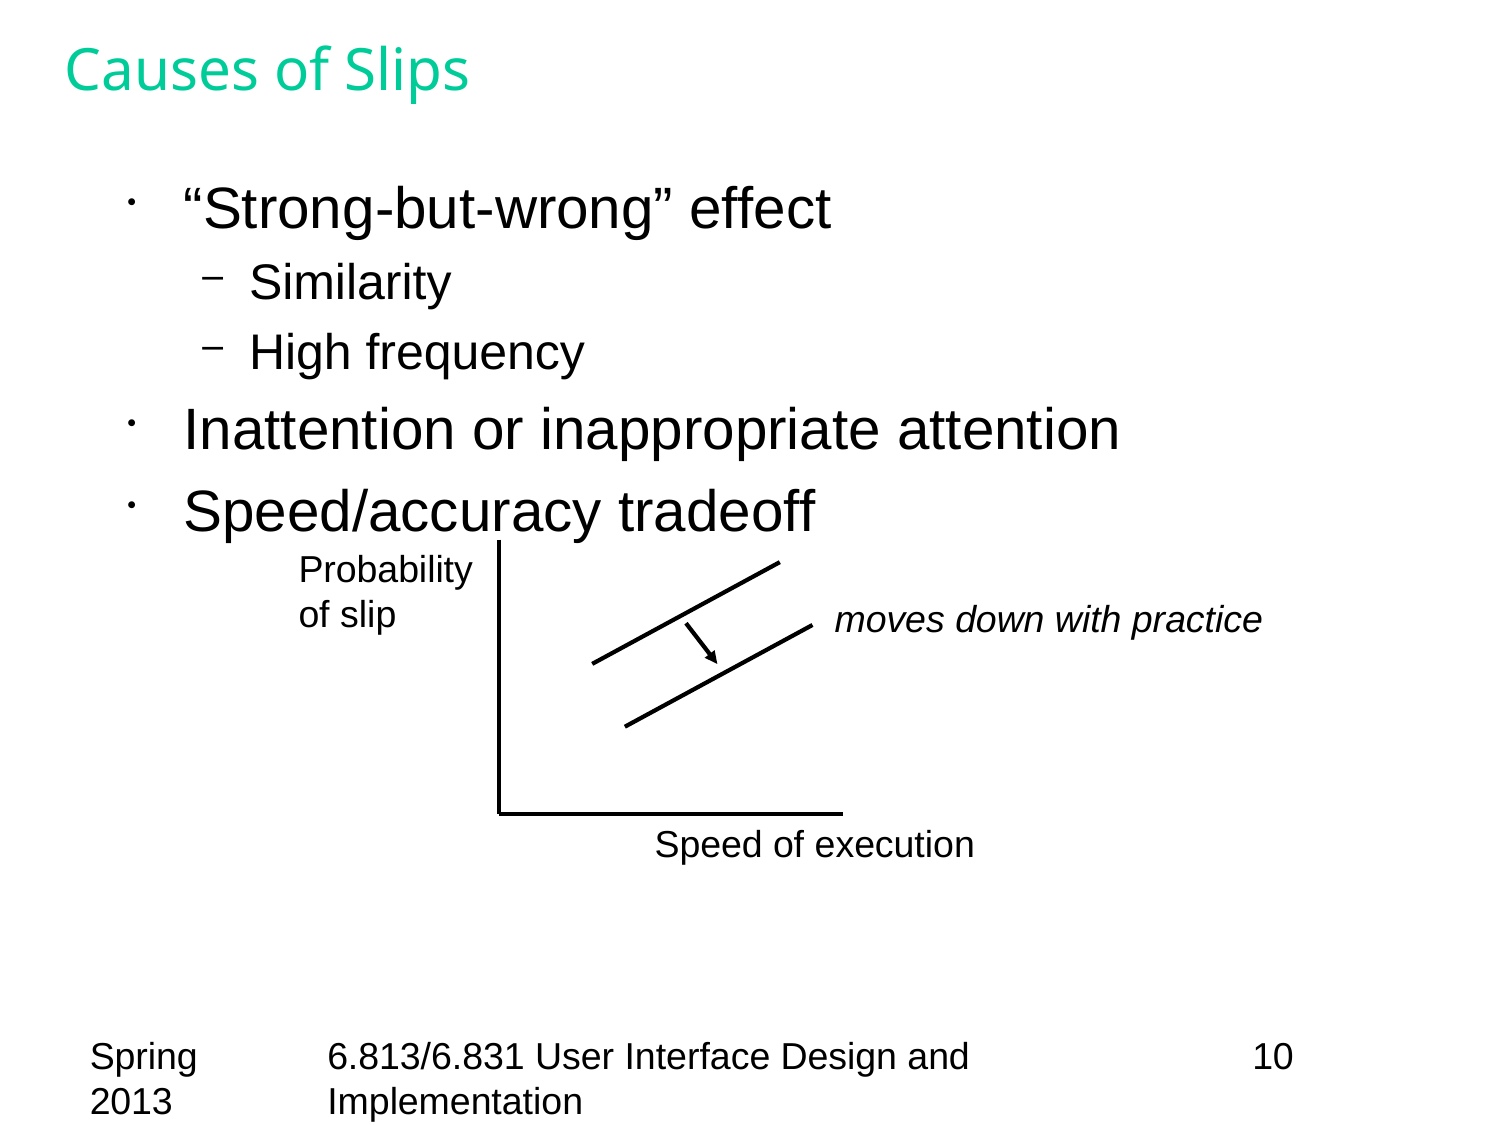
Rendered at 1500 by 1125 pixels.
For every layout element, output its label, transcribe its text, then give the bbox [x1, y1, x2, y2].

text_box Speed of execution [639, 812, 990, 873]
slide_number Spring 2013 [75, 1024, 300, 1103]
text_box Probability of slip [283, 537, 499, 643]
slide_number <number> [1237, 1024, 1425, 1103]
list “Strong-but-wrong” effect Similarity High frequency Inattention or inappropriate attention Speed/accuracy tradeoff [112, 162, 1388, 1000]
title Causes of Slips [50, 24, 1438, 150]
text_box moves down with practice [819, 587, 1278, 648]
footer 6.813/6.831 User Interface Design and Implementation [312, 1024, 1225, 1103]
